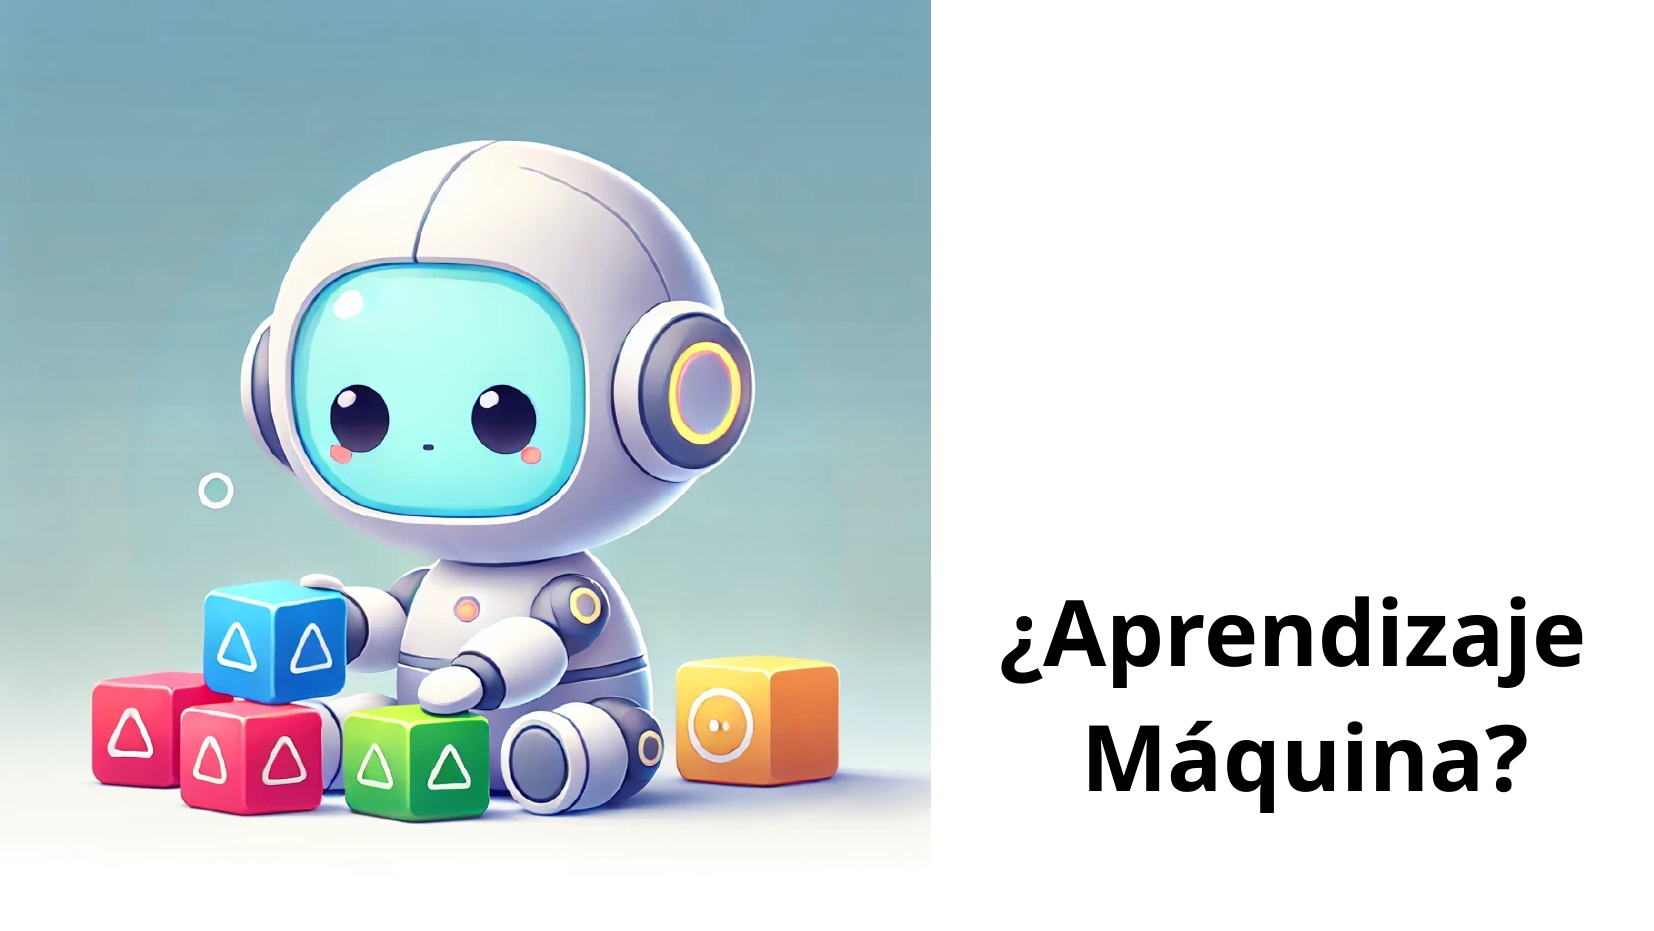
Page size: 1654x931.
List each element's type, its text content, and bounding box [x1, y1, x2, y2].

text_box ¿Aprendizaje Máquina? [723, 561, 1654, 797]
picture [0, 0, 931, 931]
